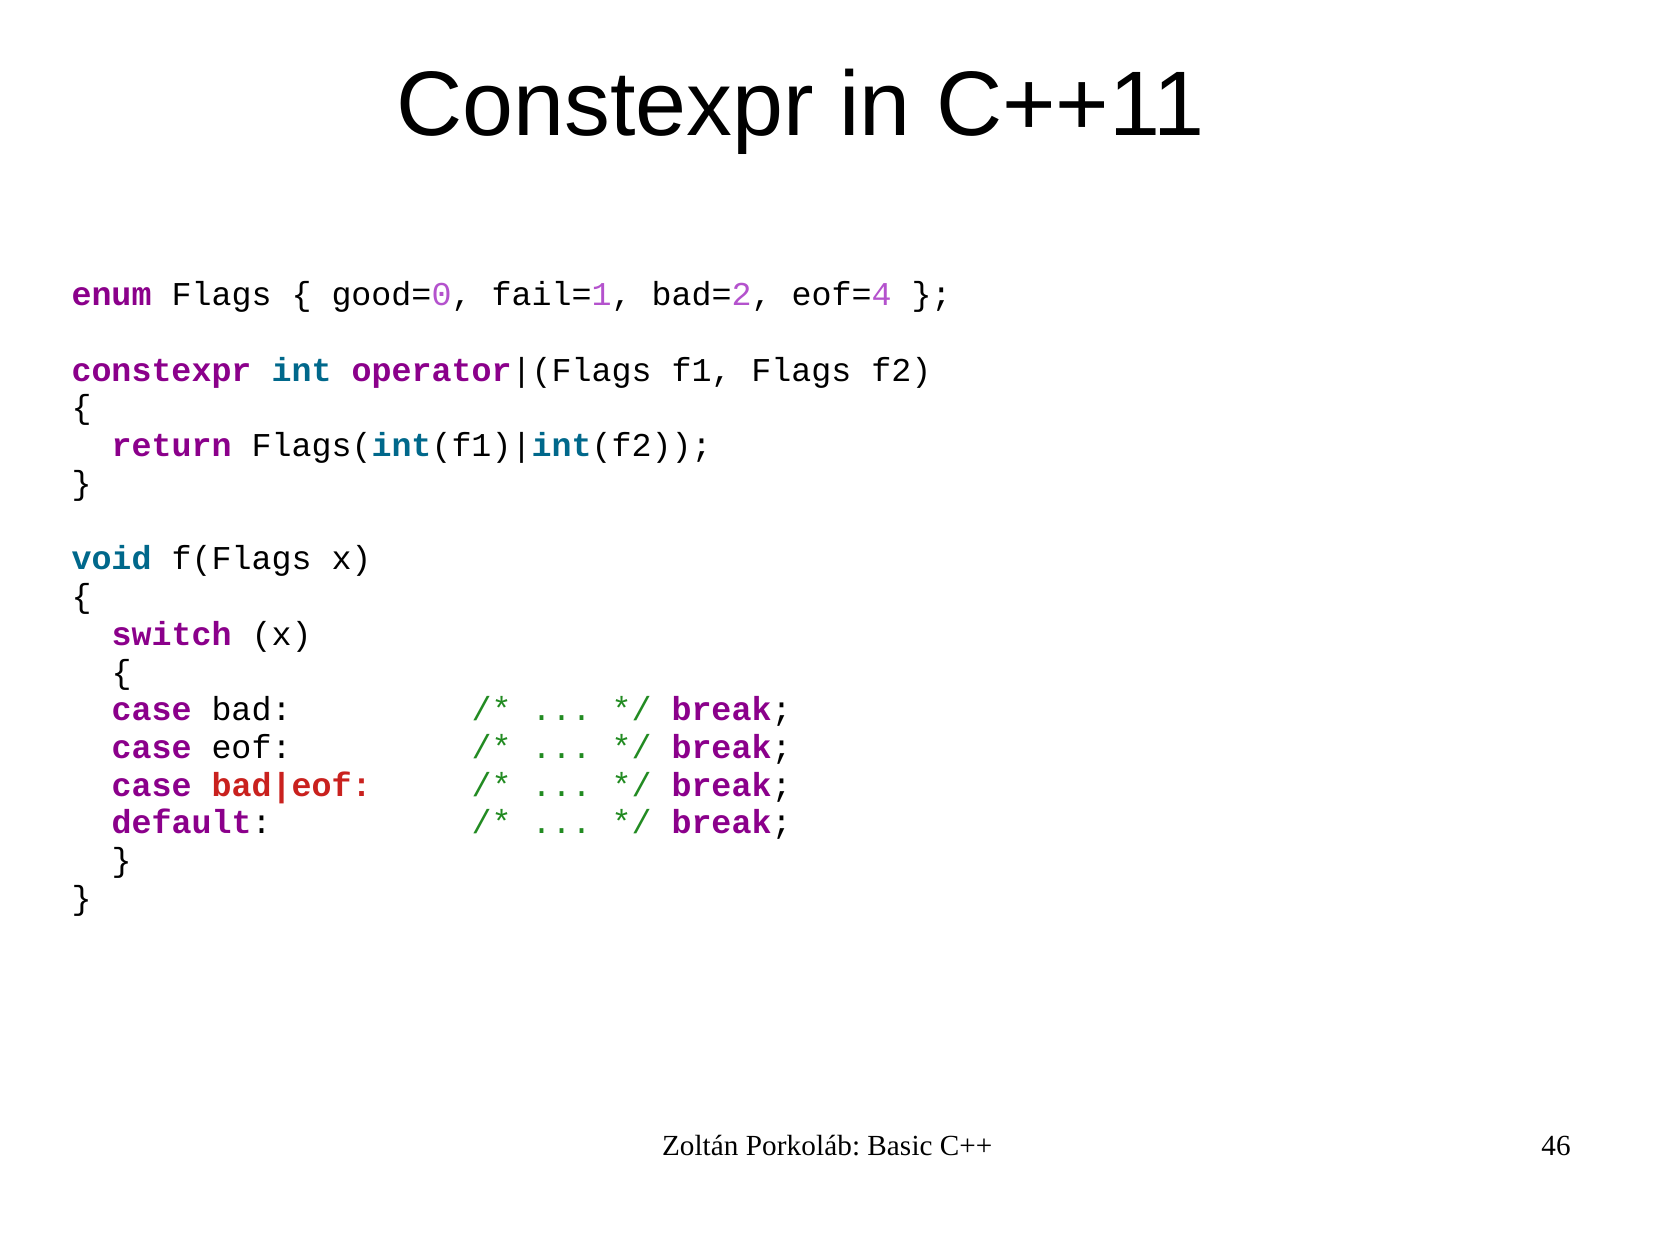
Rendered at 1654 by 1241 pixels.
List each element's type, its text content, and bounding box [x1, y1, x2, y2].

title Constexpr in C++11 [56, 0, 1546, 208]
text_box enum Flags { good=0, fail=1, bad=2, eof=4 }; constexpr int operator|(Flags f1, Flags f2) { return Flags(int(f1)|int(f2)); } void f(Flags x) { switch (x) { case bad: /* ... */ break; case eof: /* ... */ break; case bad|eof: /* ... */ break; default: /* ... */ break; } } [56, 195, 1411, 1055]
